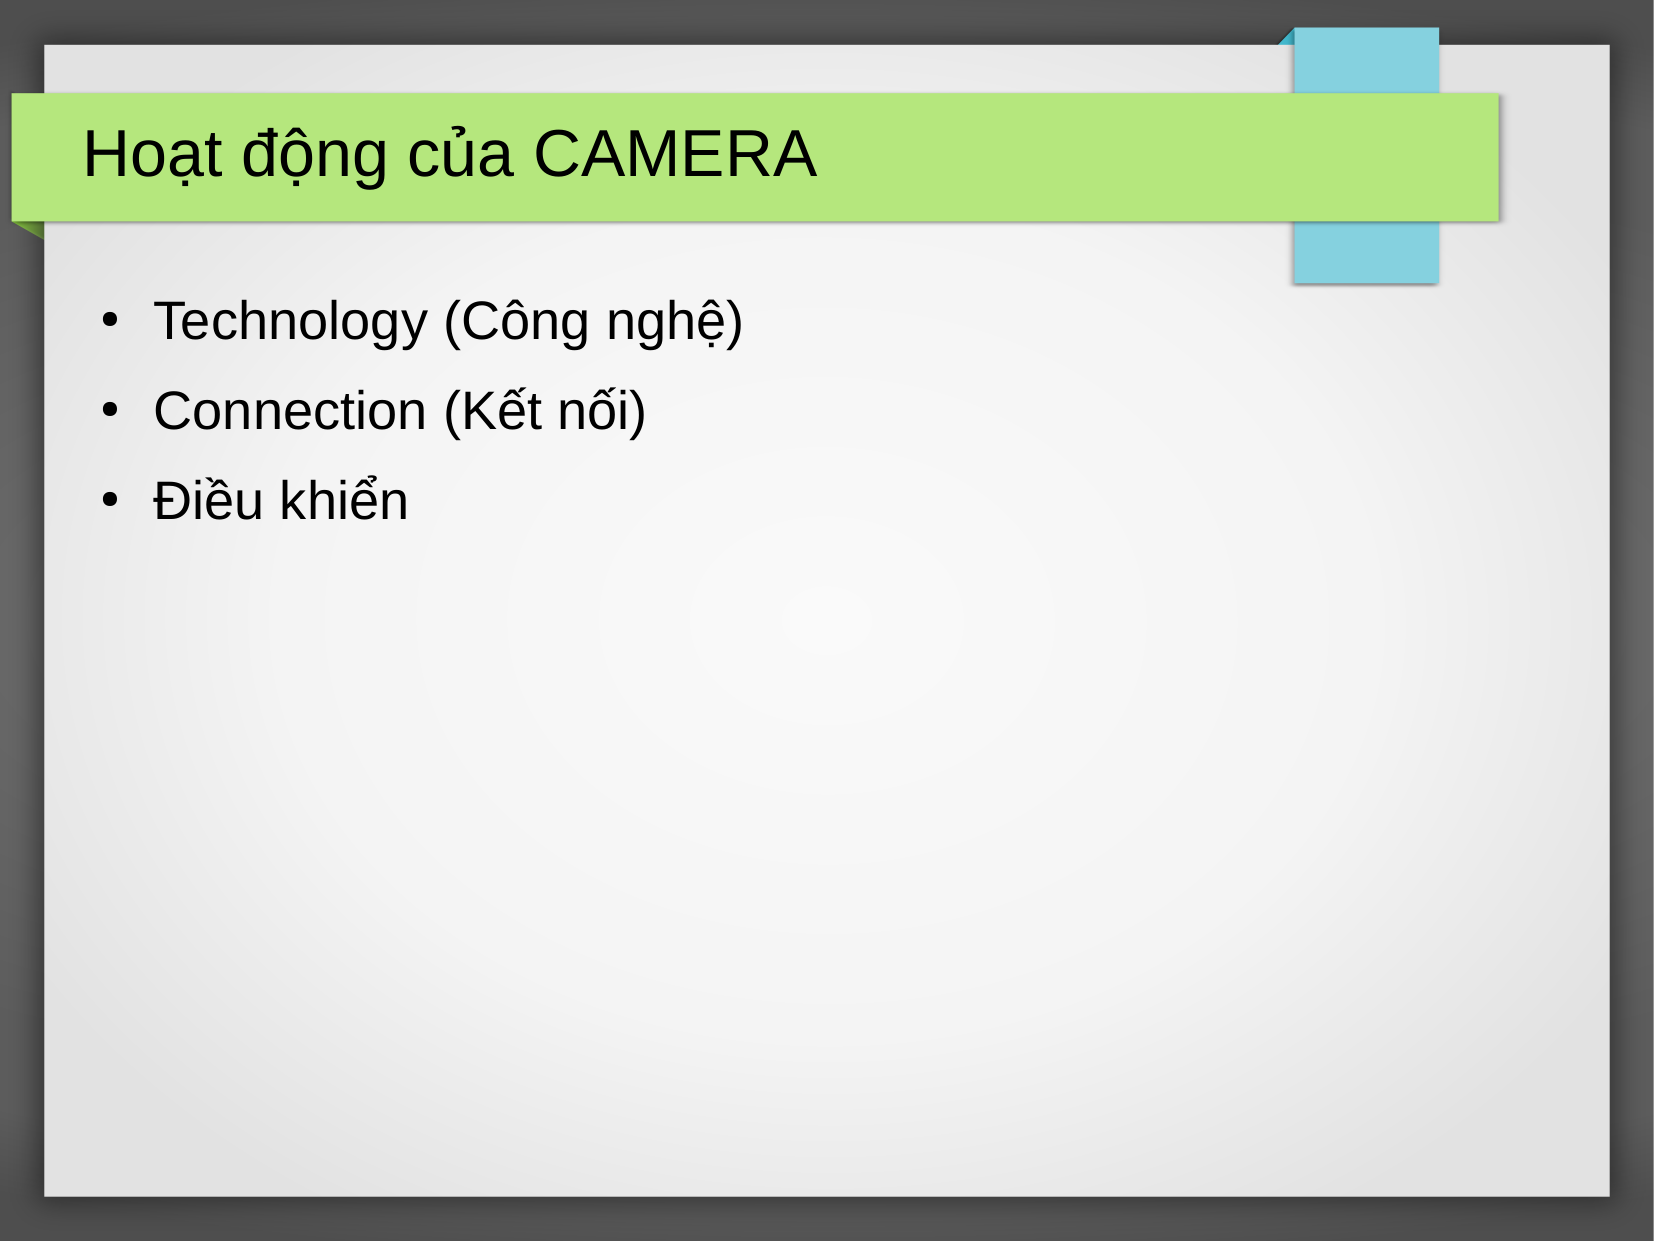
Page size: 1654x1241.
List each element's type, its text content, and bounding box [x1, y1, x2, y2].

picture [0, 0, 1654, 1241]
list Technology (Công nghệ) Connection (Kết nối) Điều khiển [82, 290, 1571, 1010]
title Hoạt động của CAMERA [82, 94, 1264, 213]
